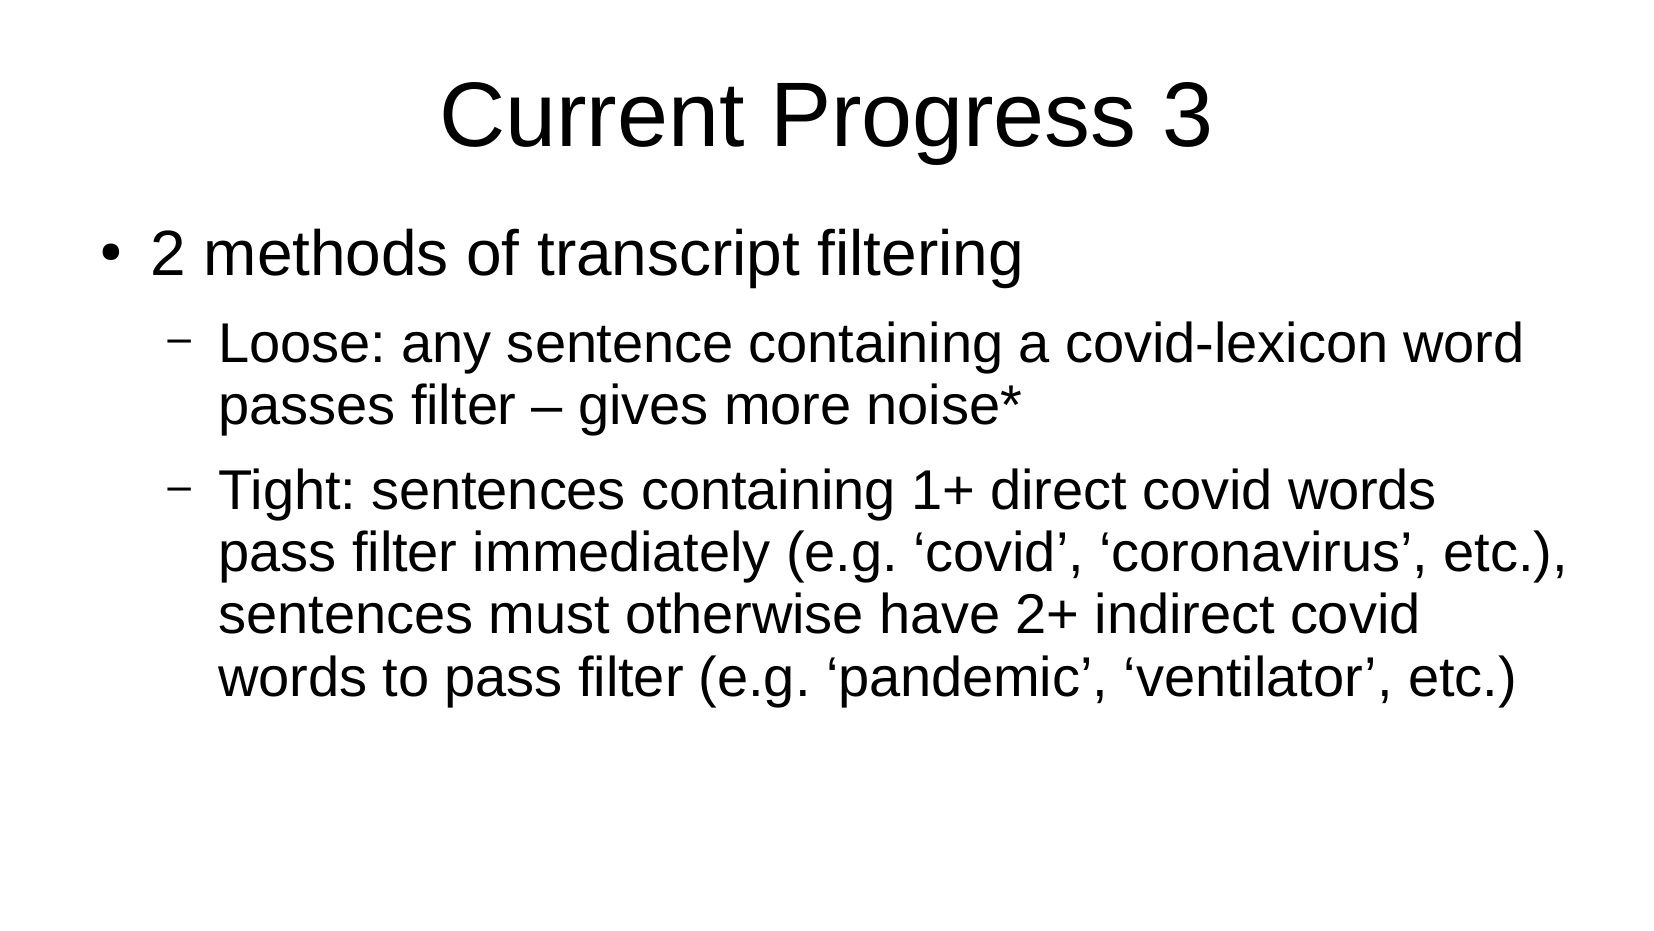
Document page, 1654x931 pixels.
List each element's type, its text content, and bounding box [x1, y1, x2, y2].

title Current Progress 3 [82, 37, 1571, 193]
list 2 methods of transcript filtering Loose: any sentence containing a covid-lexicon word passes filter – gives more noise* Tight: sentences containing 1+ direct covid words pass filter immediately (e.g. ‘covid’, ‘coronavirus’, etc.), sentences must otherwise have 2+ indirect covid words to pass filter (e.g. ‘pandemic’, ‘ventilator’, etc.) [82, 217, 1571, 758]
